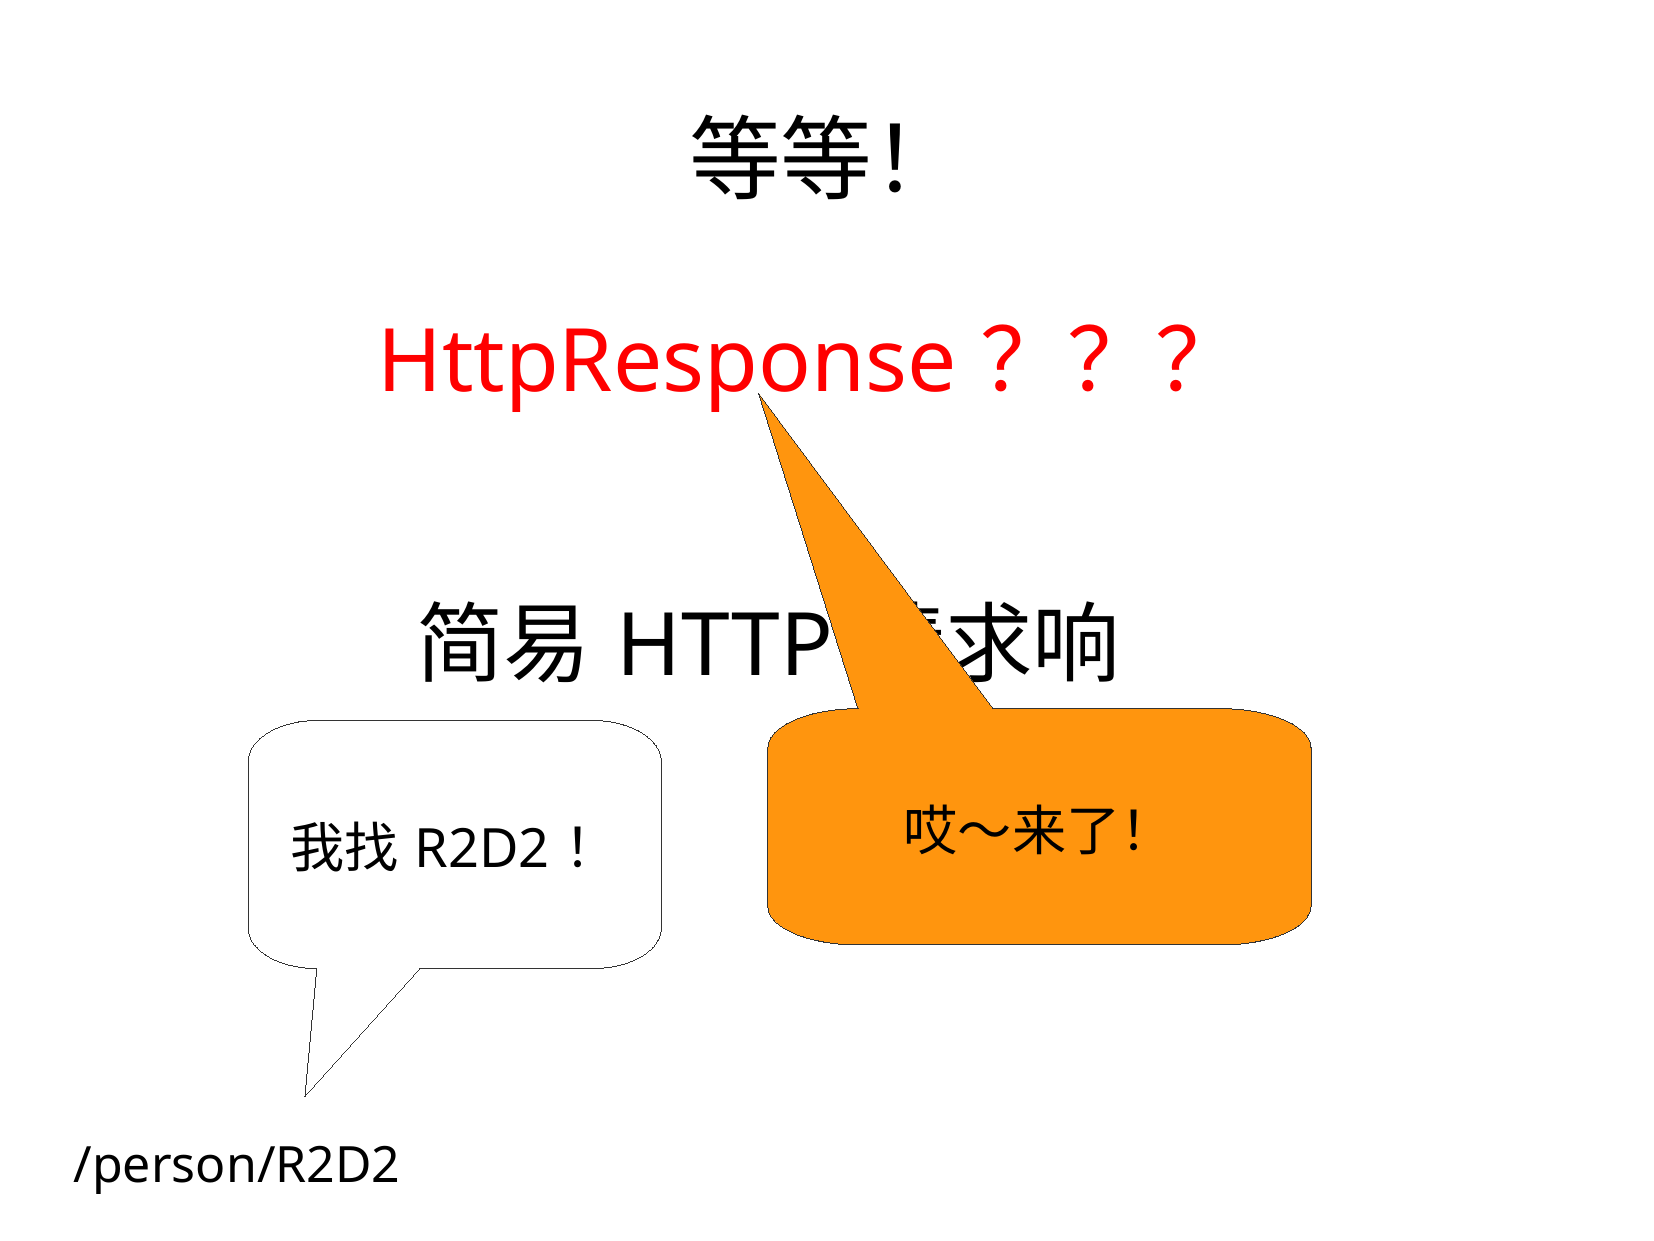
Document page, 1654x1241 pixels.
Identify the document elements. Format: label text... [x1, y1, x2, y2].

text_box 简易HTTP请求响应 [401, 566, 850, 685]
text_box 哎～来了！ [758, 393, 1312, 945]
text_box 简易HTTP请求响应 [888, 566, 1205, 685]
list HttpResponse？？？ [82, 290, 1538, 1010]
text_box /person/R2D2 [59, 1122, 626, 1196]
title 等等！ [82, 49, 1571, 257]
text_box 我找R2D2！ [248, 720, 662, 1097]
